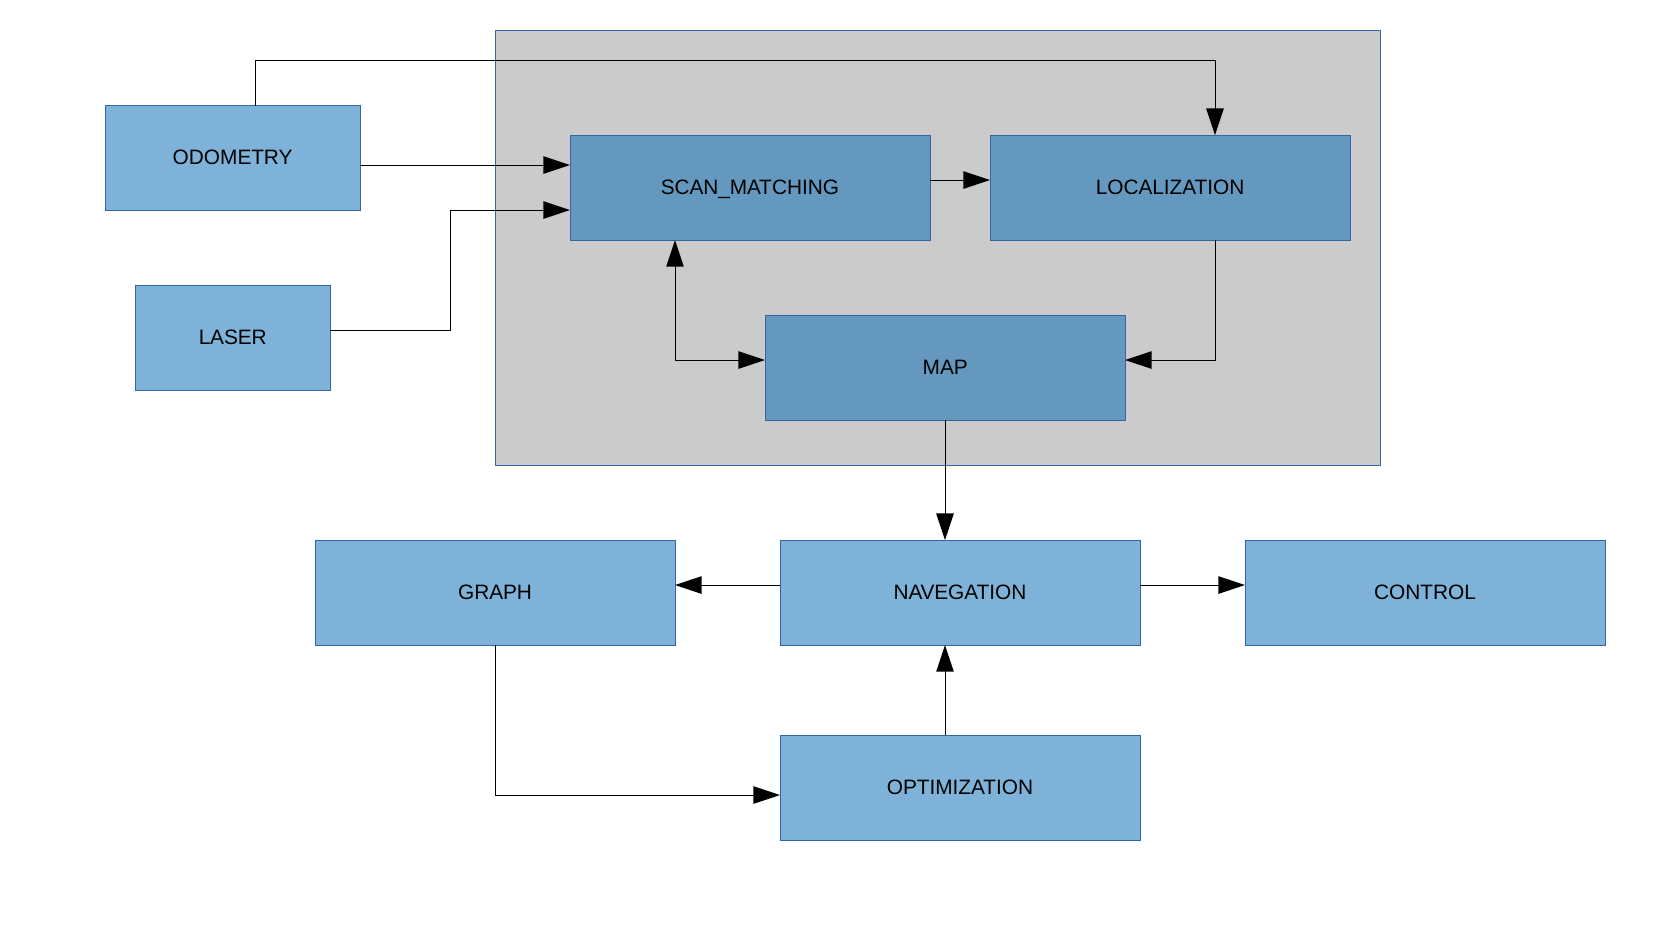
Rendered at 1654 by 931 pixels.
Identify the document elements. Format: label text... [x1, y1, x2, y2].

text_box [495, 30, 1381, 466]
text_box CONTROL [1245, 540, 1606, 646]
text_box NAVEGATION [780, 540, 1141, 646]
text_box SCAN_MATCHING [570, 135, 931, 241]
text_box ODOMETRY [105, 105, 361, 211]
text_box LASER [135, 285, 331, 391]
text_box OPTIMIZATION [780, 735, 1141, 841]
text_box [495, 211, 945, 466]
text_box [676, 181, 1215, 360]
text_box MAP [765, 315, 1126, 421]
text_box [495, 166, 570, 210]
text_box [495, 61, 1215, 180]
text_box LOCALIZATION [990, 135, 1351, 241]
text_box GRAPH [315, 540, 676, 646]
